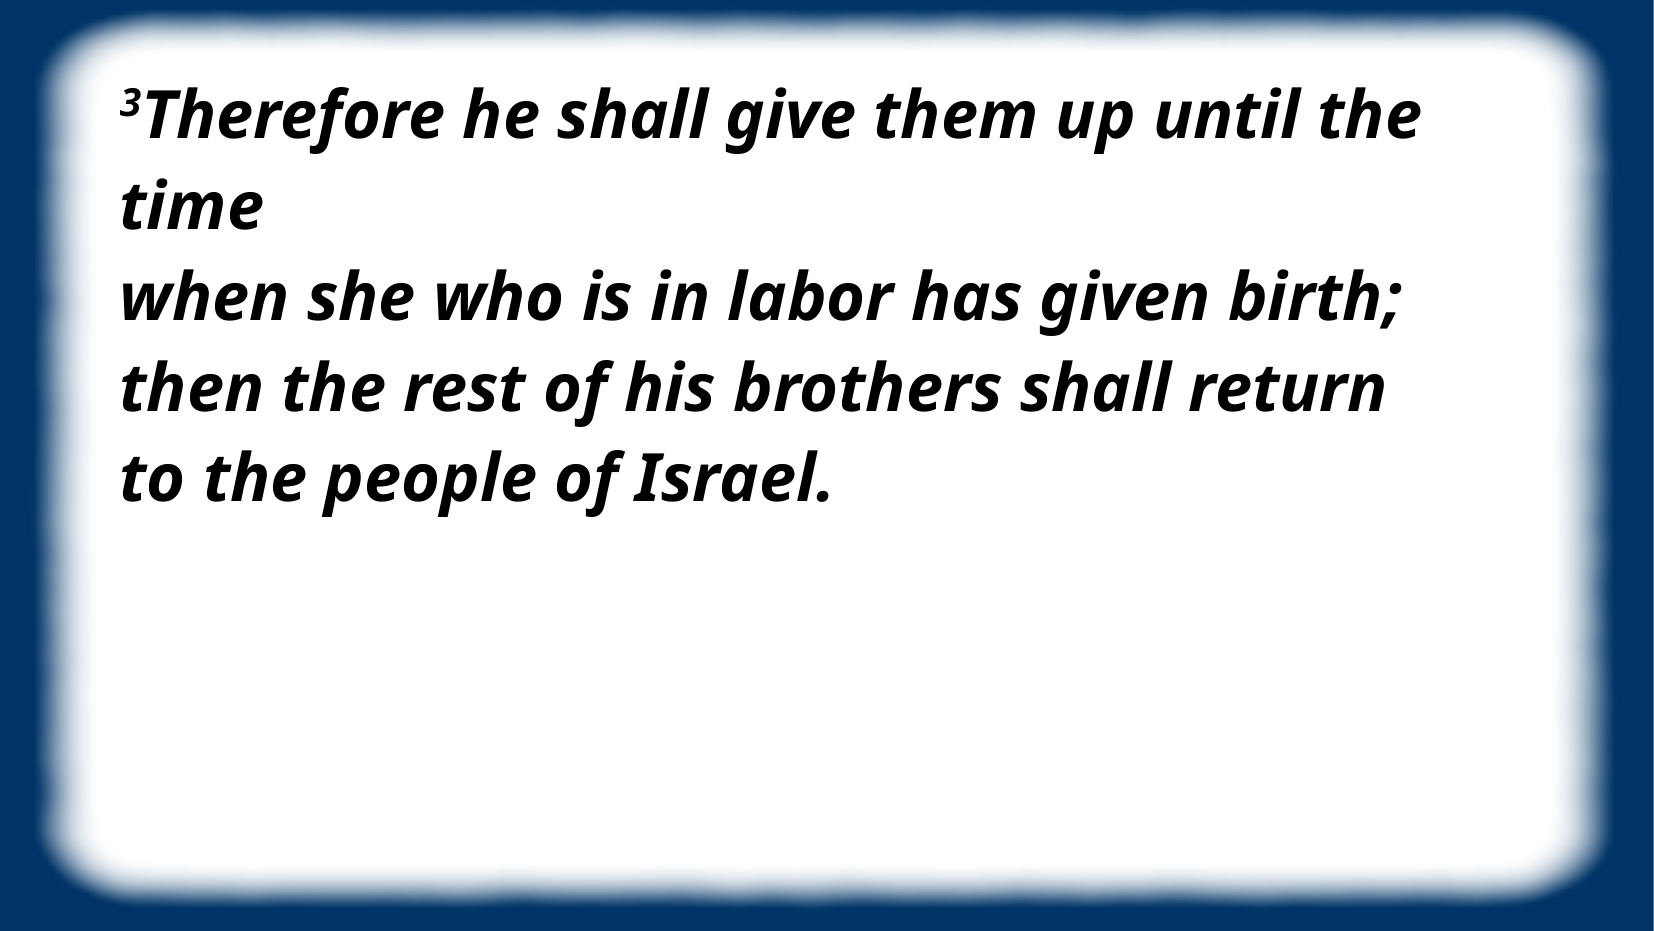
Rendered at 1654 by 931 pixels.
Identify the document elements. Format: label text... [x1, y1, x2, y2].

text_box 3Therefore he shall give them up until the time when she who is in labor has given birth; then the rest of his brothers shall return to the people of Israel. [105, 60, 1546, 430]
picture [0, 0, 1654, 931]
